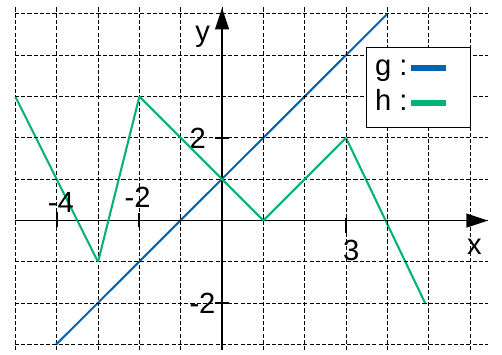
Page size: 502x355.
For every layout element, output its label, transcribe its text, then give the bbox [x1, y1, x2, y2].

text_box -2 [174, 279, 234, 328]
text_box -4 [33, 178, 93, 227]
text_box 2 [174, 134, 202, 162]
text_box -2 [110, 173, 169, 222]
text_box y [186, 7, 211, 56]
text_box [438, 47, 471, 128]
text_box h : [360, 76, 438, 158]
text_box g : [360, 41, 443, 89]
text_box -2 [109, 173, 118, 209]
text_box x [458, 220, 482, 268]
text_box 2 [174, 114, 234, 162]
text_box 3 [334, 226, 358, 274]
